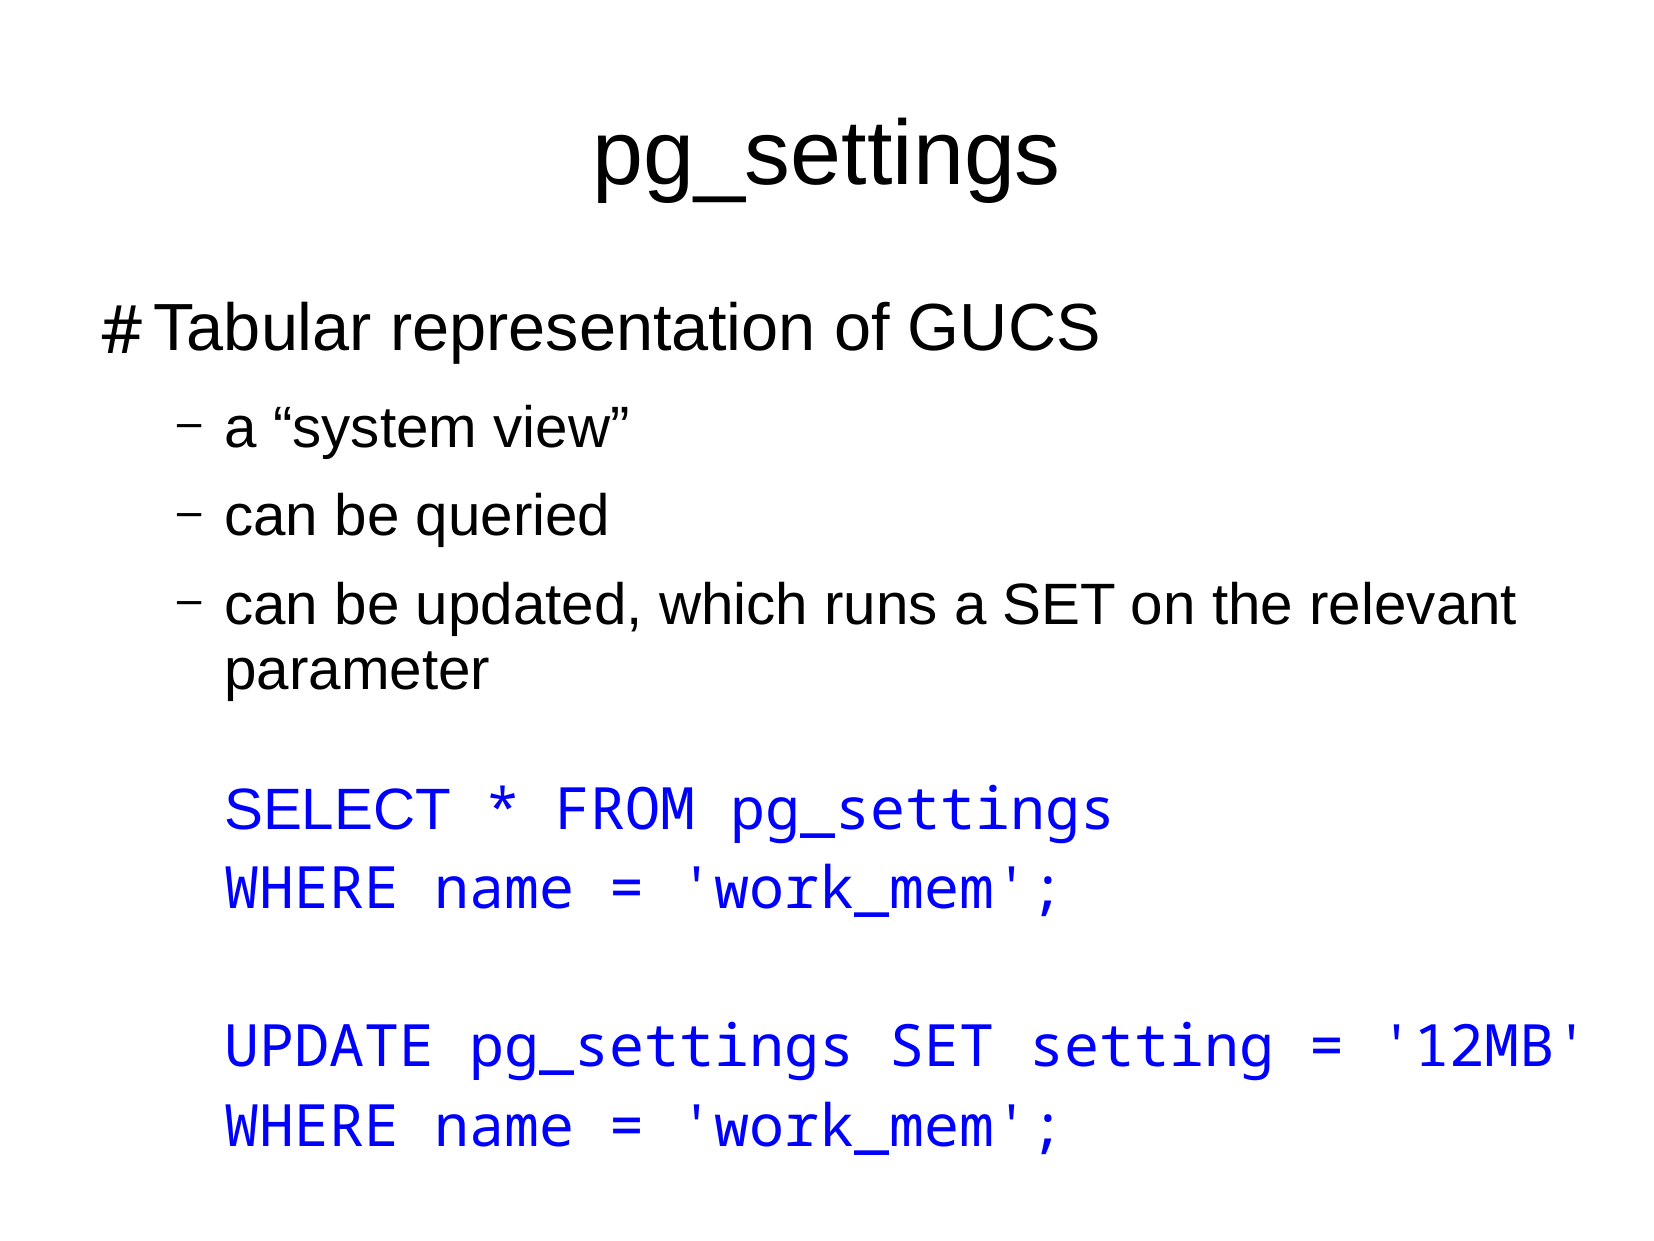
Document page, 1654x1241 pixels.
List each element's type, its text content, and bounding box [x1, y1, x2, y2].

title pg_settings [82, 49, 1571, 257]
list Tabular representation of GUCS a “system view” can be queried can be updated, which runs a SET on the relevant parameter SELECT * FROM pg_settings WHERE name = 'work_mem'; UPDATE pg_settings SET setting = '12MB' WHERE name = 'work_mem'; [82, 290, 1654, 1106]
